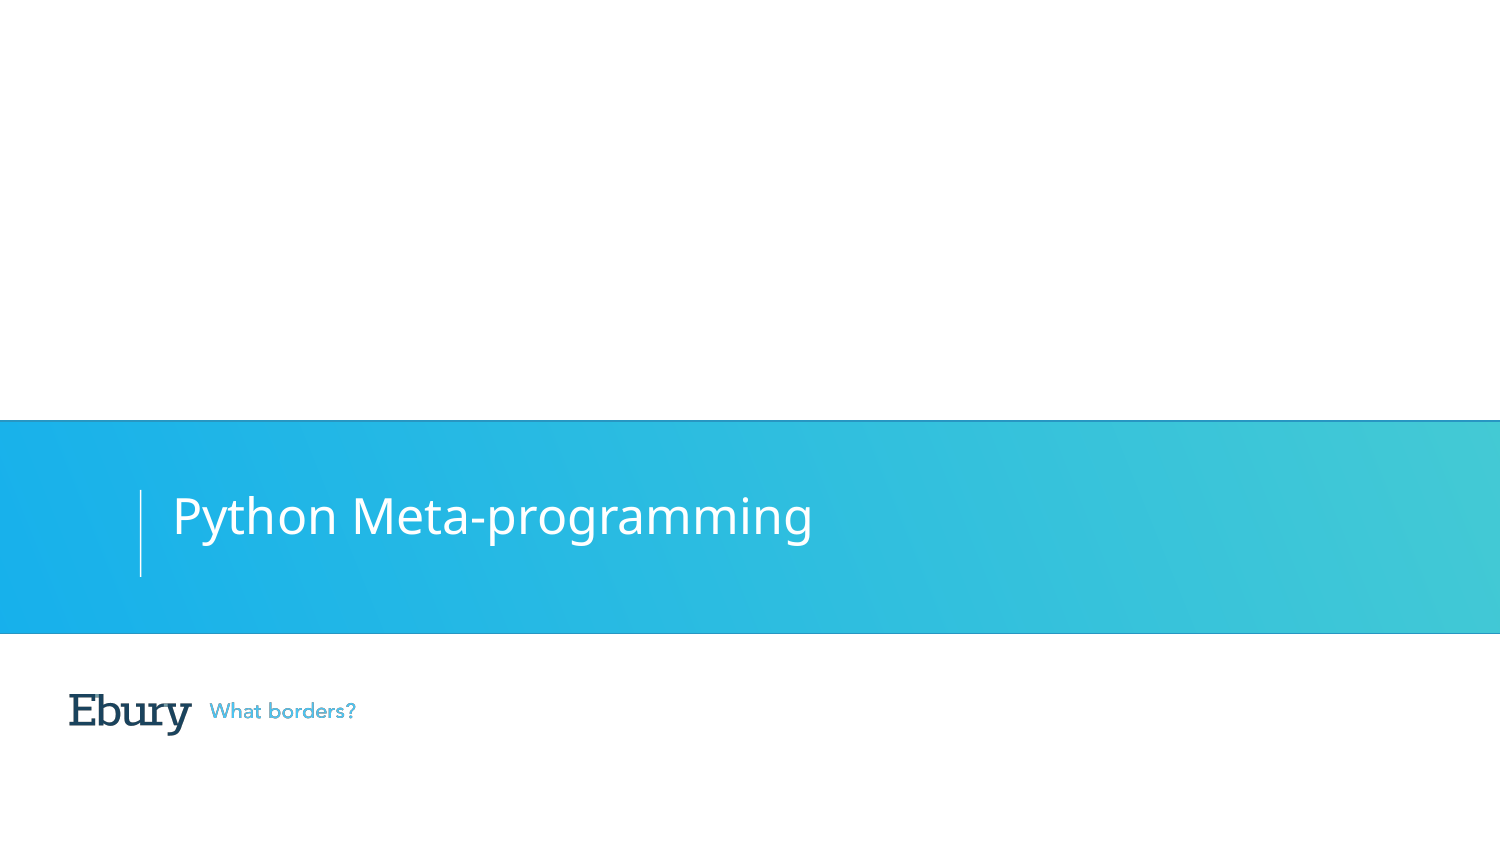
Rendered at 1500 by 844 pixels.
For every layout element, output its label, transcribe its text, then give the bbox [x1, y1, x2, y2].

list Python Meta-programming [157, 489, 1408, 540]
picture [35, 679, 388, 743]
